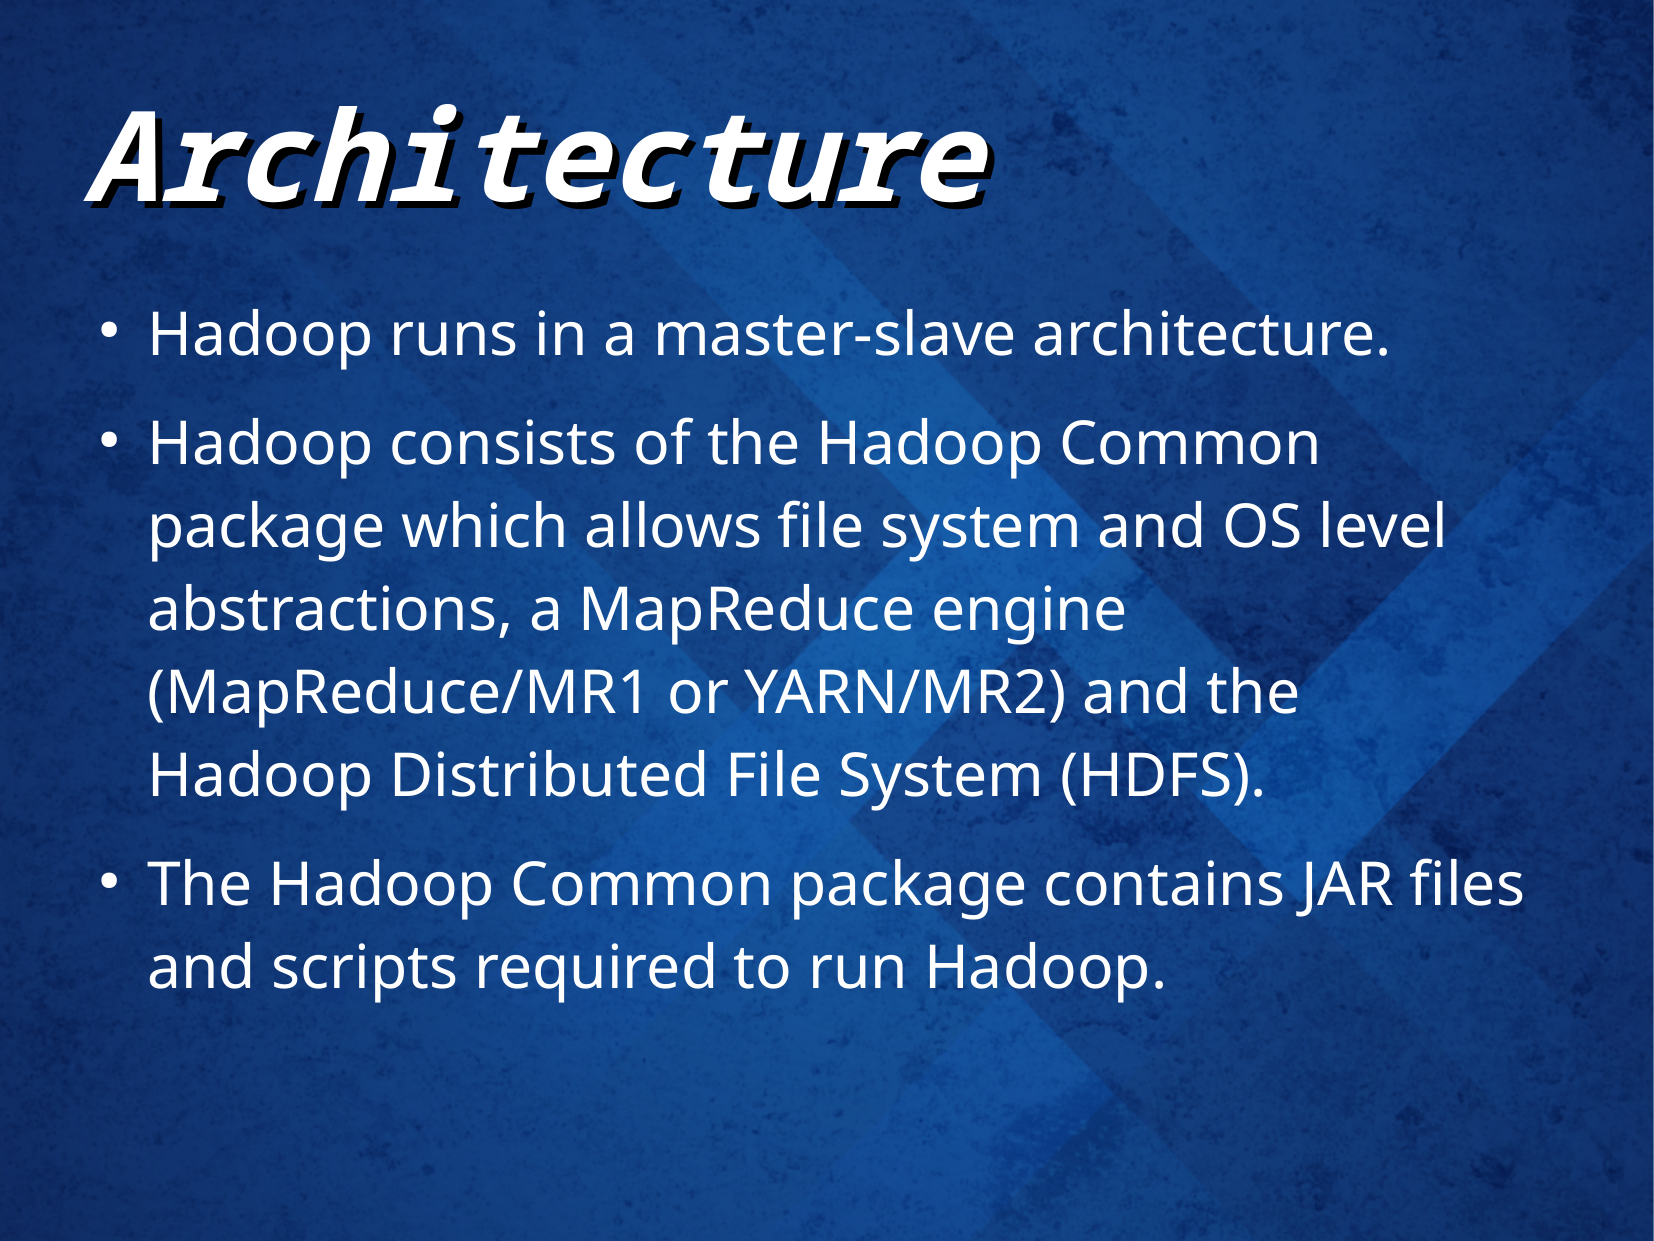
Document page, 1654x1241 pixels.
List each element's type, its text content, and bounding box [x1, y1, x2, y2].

picture [0, 0, 1654, 1241]
list Hadoop runs in a master-slave architecture. Hadoop consists of the Hadoop Common package which allows file system and OS level abstractions, a MapReduce engine (MapReduce/MR1 or YARN/MR2) and the Hadoop Distributed File System (HDFS). The Hadoop Common package contains JAR files and scripts required to run Hadoop. [82, 290, 1538, 1010]
title Architecture [82, 49, 1571, 257]
